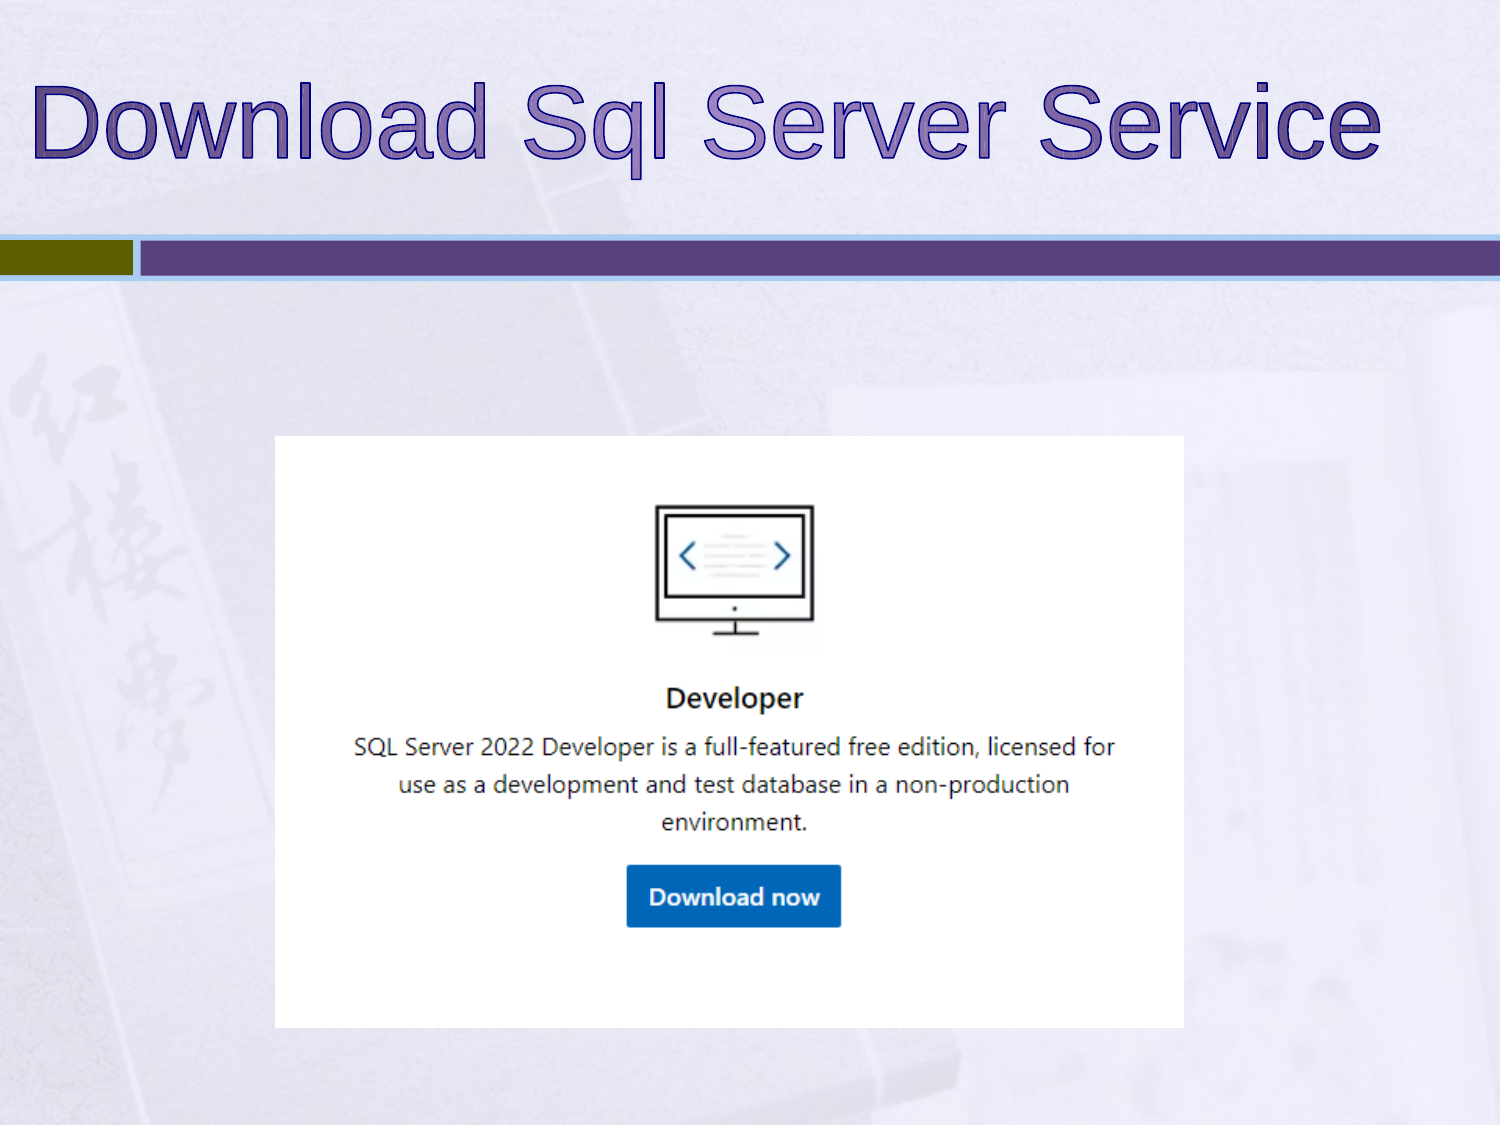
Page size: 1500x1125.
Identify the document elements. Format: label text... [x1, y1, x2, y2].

picture [0, 0, 1500, 234]
text_box Download Sql Server Service [1040, 85, 1102, 159]
text_box Download Sql Server Service [524, 85, 585, 159]
text_box Download Sql Server Service [300, 82, 311, 158]
text_box Download Sql Server Service [862, 103, 915, 158]
text_box Download Sql Server Service [1257, 103, 1267, 158]
text_box Download Sql Server Service [704, 85, 765, 159]
text_box Download Sql Server Service [1198, 103, 1251, 158]
text_box Download Sql Server Service [1170, 102, 1197, 158]
picture [0, 282, 1500, 1125]
text_box Download Sql Server Service [437, 82, 485, 159]
text_box Download Sql Server Service [774, 102, 823, 159]
text_box Download Sql Server Service [106, 102, 157, 159]
text_box Download Sql Server Service [1330, 102, 1380, 159]
text_box Download Sql Server Service [1110, 102, 1160, 159]
text_box Download Sql Server Service [594, 102, 642, 180]
text_box Download Sql Server Service [379, 102, 434, 159]
text_box Download Sql Server Service [35, 86, 98, 158]
text_box Download Sql Server Service [242, 102, 288, 158]
text_box Download Sql Server Service [321, 102, 371, 159]
text_box Download Sql Server Service [654, 82, 665, 158]
text_box Download Sql Server Service [979, 102, 1006, 158]
text_box Download Sql Server Service [1278, 102, 1324, 159]
text_box Download Sql Server Service [160, 103, 237, 158]
text_box Download Sql Server Service [918, 102, 968, 159]
text_box Download Sql Server Service [834, 102, 861, 158]
